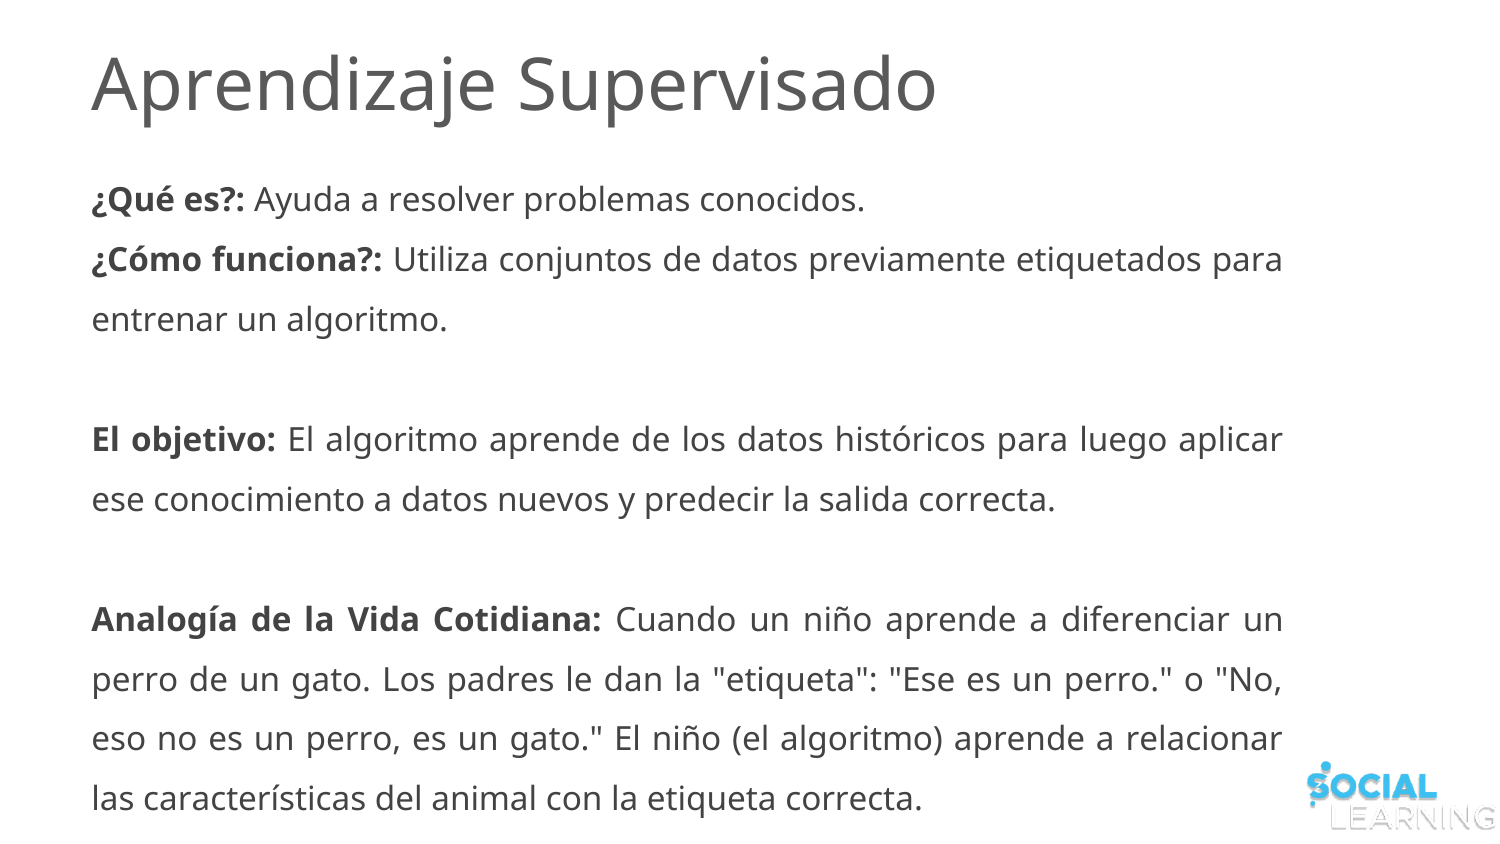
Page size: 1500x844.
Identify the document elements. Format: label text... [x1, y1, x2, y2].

title Aprendizaje Supervisado [76, 0, 1281, 141]
picture [1302, 744, 1500, 844]
text_box ¿Qué es?: Ayuda a resolver problemas conocidos. ¿Cómo funciona?: Utiliza conjuntos de datos previamente etiquetados para entrenar un algoritmo. El objetivo: El algoritmo aprende de los datos históricos para luego aplicar ese conocimiento a datos nuevos y predecir la salida correcta. Analogía de la Vida Cotidiana: Cuando un niño aprende a diferenciar un perro de un gato. Los padres le dan la "etiqueta": "Ese es un perro." o "No, eso no es un perro, es un gato." El niño (el algoritmo) aprende a relacionar las características del animal con la etiqueta correcta. [76, 143, 1302, 844]
